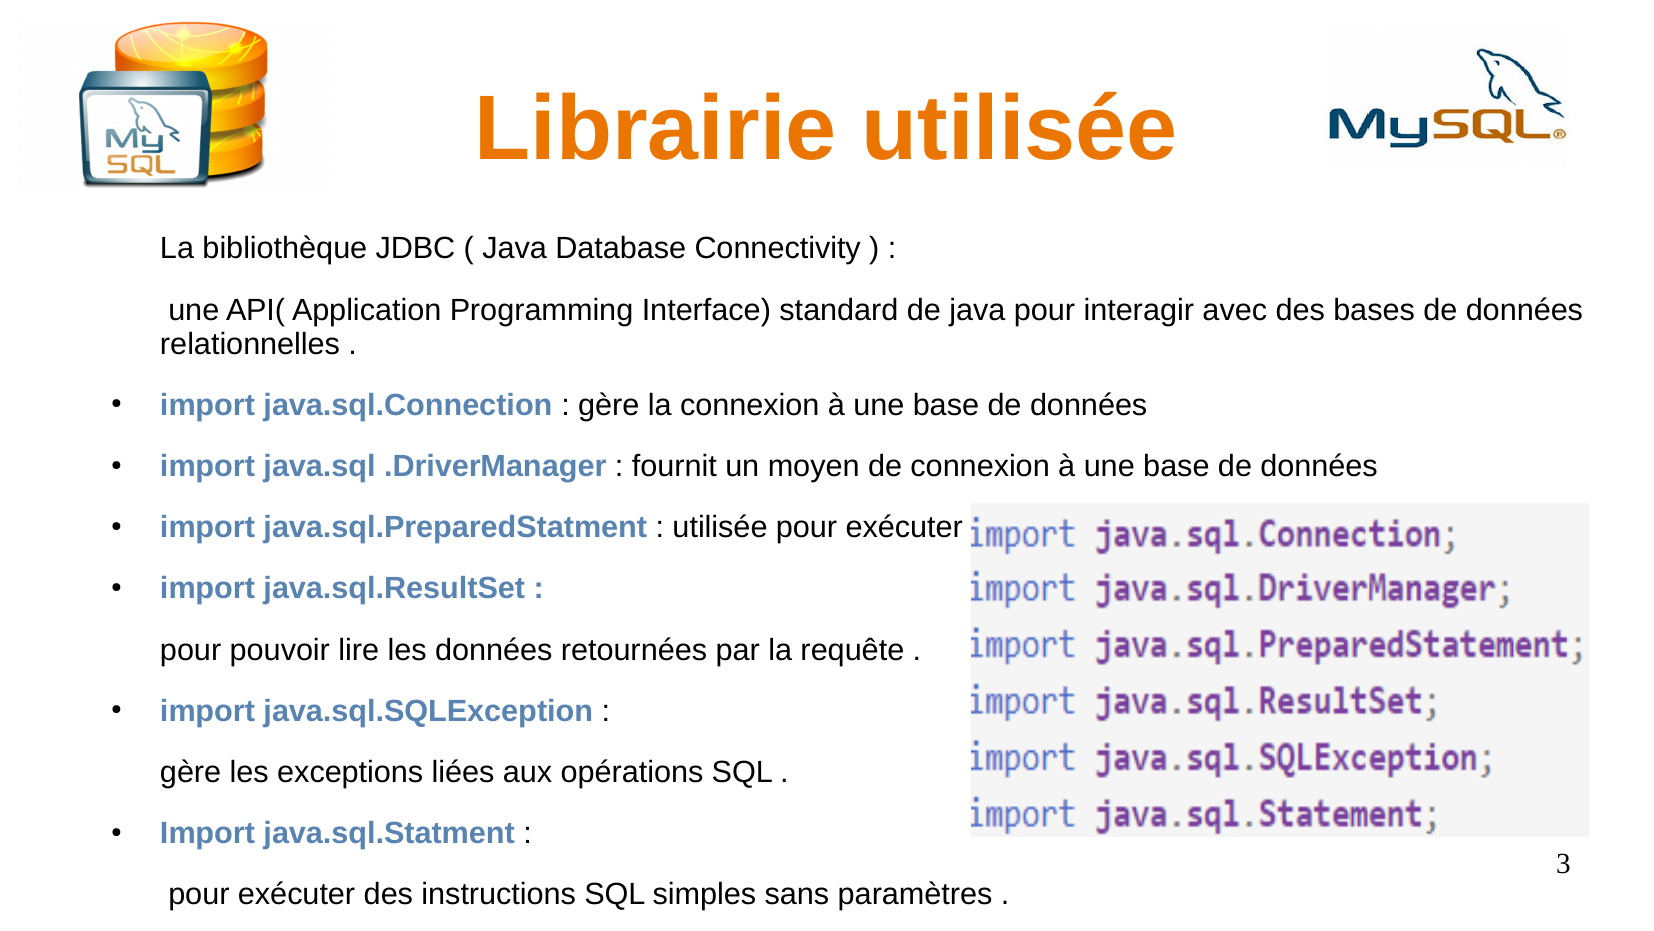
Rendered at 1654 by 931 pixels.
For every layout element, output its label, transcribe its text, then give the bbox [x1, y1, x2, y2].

picture [18, 18, 332, 193]
picture [971, 503, 1589, 837]
list La bibliothèque JDBC ( Java Database Connectivity ) : une API( Application Programming Interface) standard de java pour interagir avec des bases de données relationnelles . import java.sql.Connection : gère la connexion à une base de données import java.sql .DriverManager : fournit un moyen de connexion à une base de données import java.sql.PreparedStatment : utilisée pour exécuter des requêtes paramétrées import java.sql.ResultSet : pour pouvoir lire les données retournées par la requête . import java.sql.SQLException : gère les exceptions liées aux opérations SQL . Import java.sql.Statment : pour exécuter des instructions SQL simples sans paramètres . [94, 231, 1627, 917]
title Librairie utilisée [82, 37, 1571, 218]
picture [1241, 0, 1654, 195]
